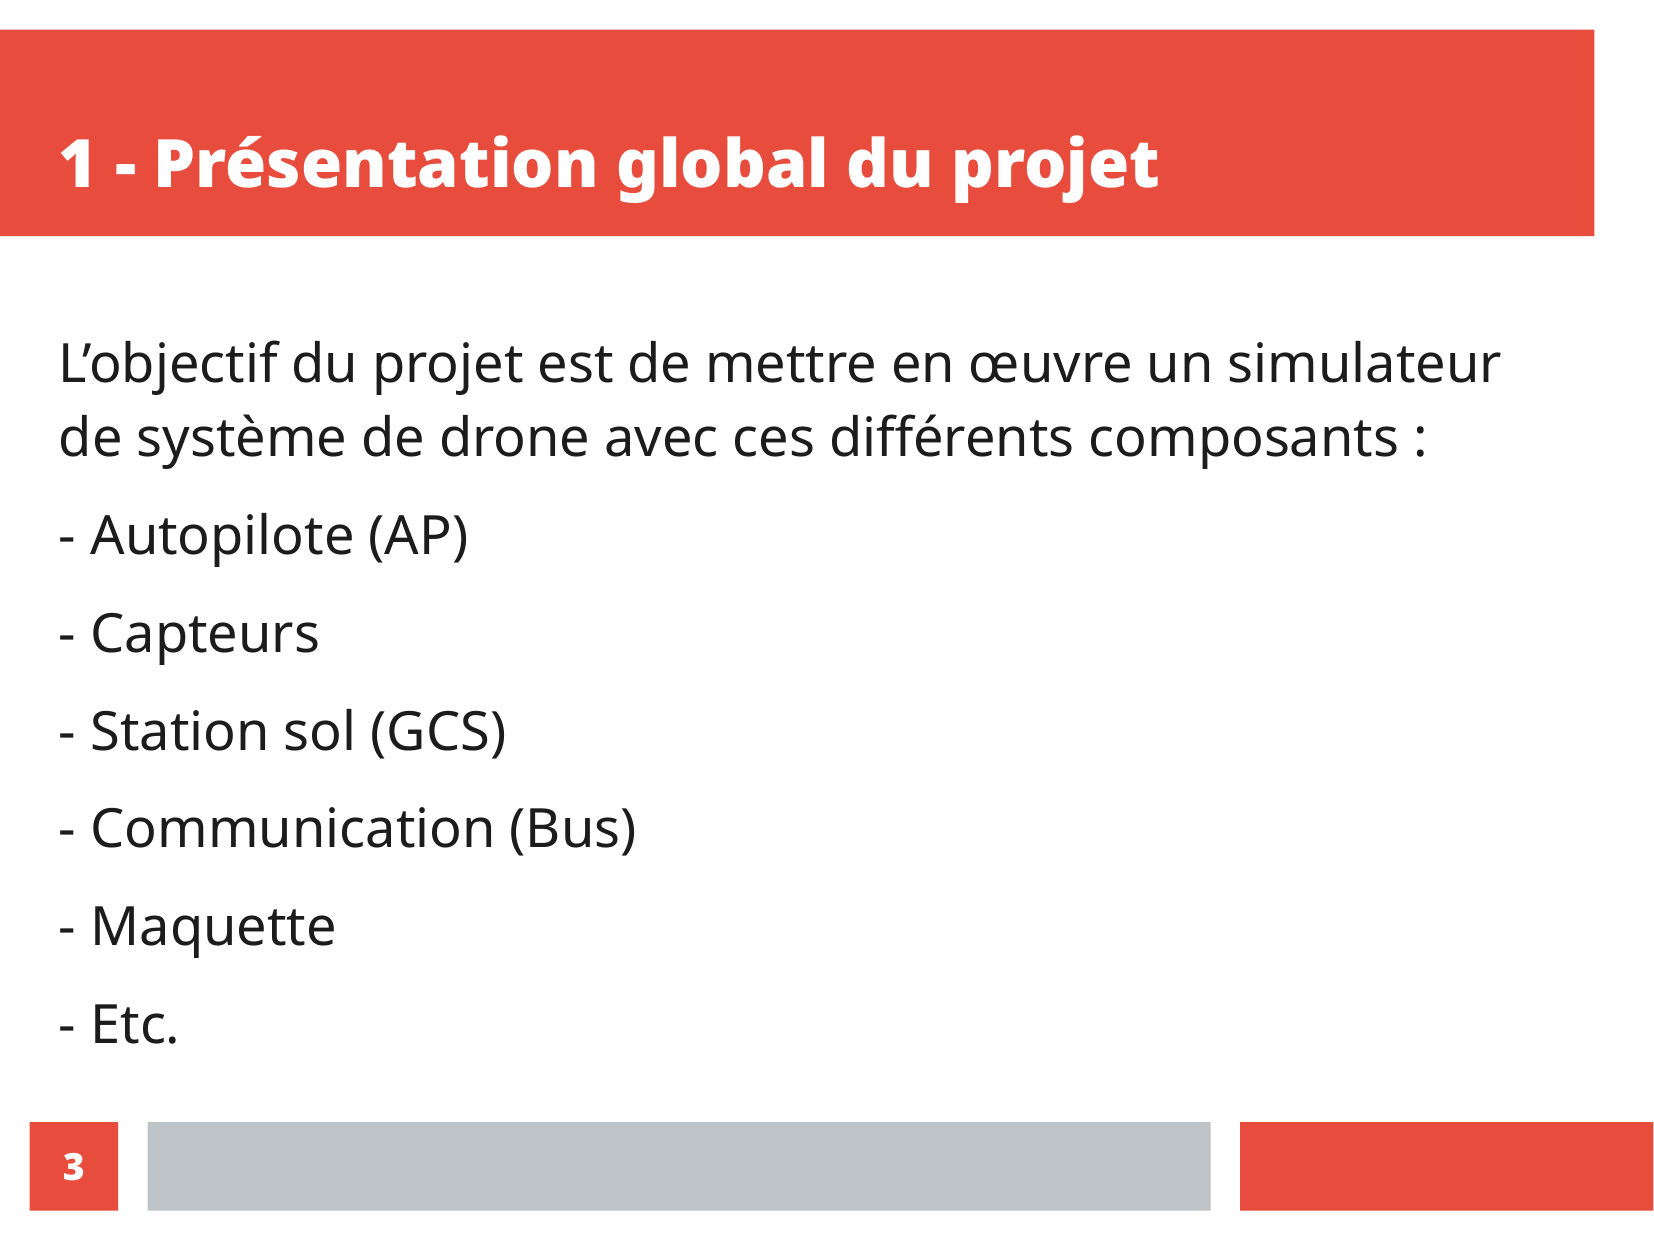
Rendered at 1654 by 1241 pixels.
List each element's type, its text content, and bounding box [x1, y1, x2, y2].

title 1 - Présentation global du projet [59, 59, 1595, 207]
list L’objectif du projet est de mettre en œuvre un simulateur de système de drone avec ces différents composants : - Autopilote (AP) - Capteurs - Station sol (GCS) - Communication (Bus) - Maquette - Etc. [59, 324, 1565, 1093]
